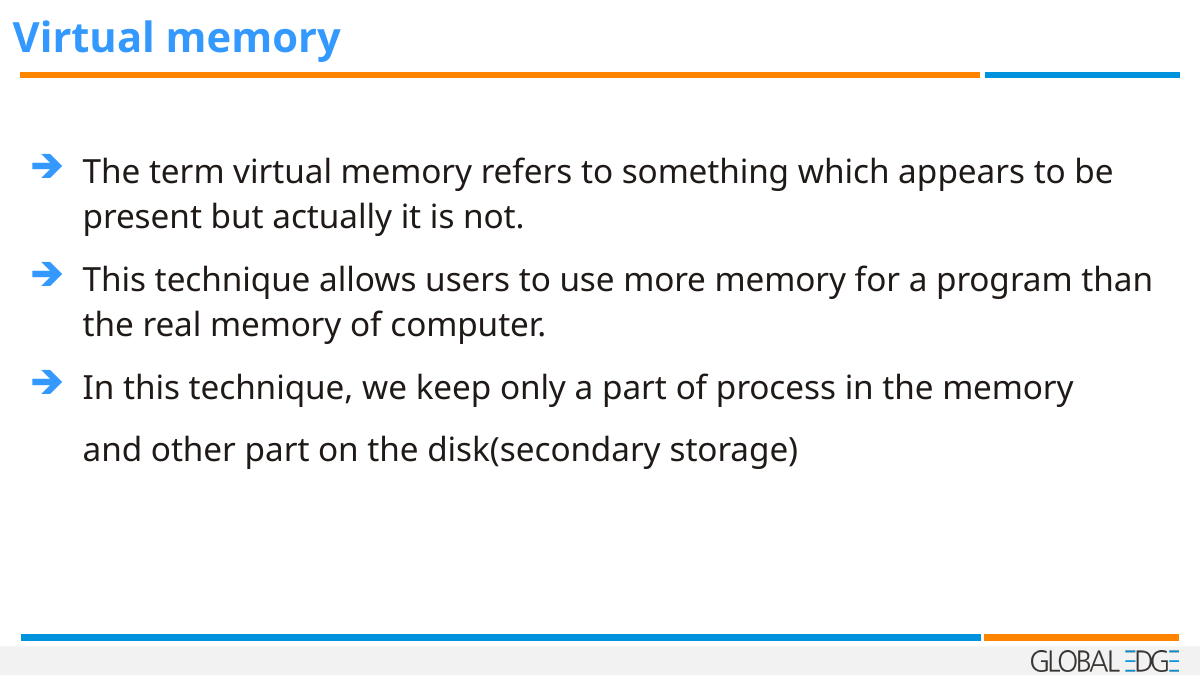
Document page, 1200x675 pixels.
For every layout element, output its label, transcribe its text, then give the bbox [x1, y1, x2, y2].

title Virtual memory [12, 9, 1088, 63]
list The term virtual memory refers to something which appears to be present but actually it is not. This technique allows users to use more memory for a program than the real memory of computer. In this technique, we keep only a part of process in the memory and other part on the disk(secondary storage) [11, 147, 1161, 675]
picture [1161, 650, 1179, 672]
